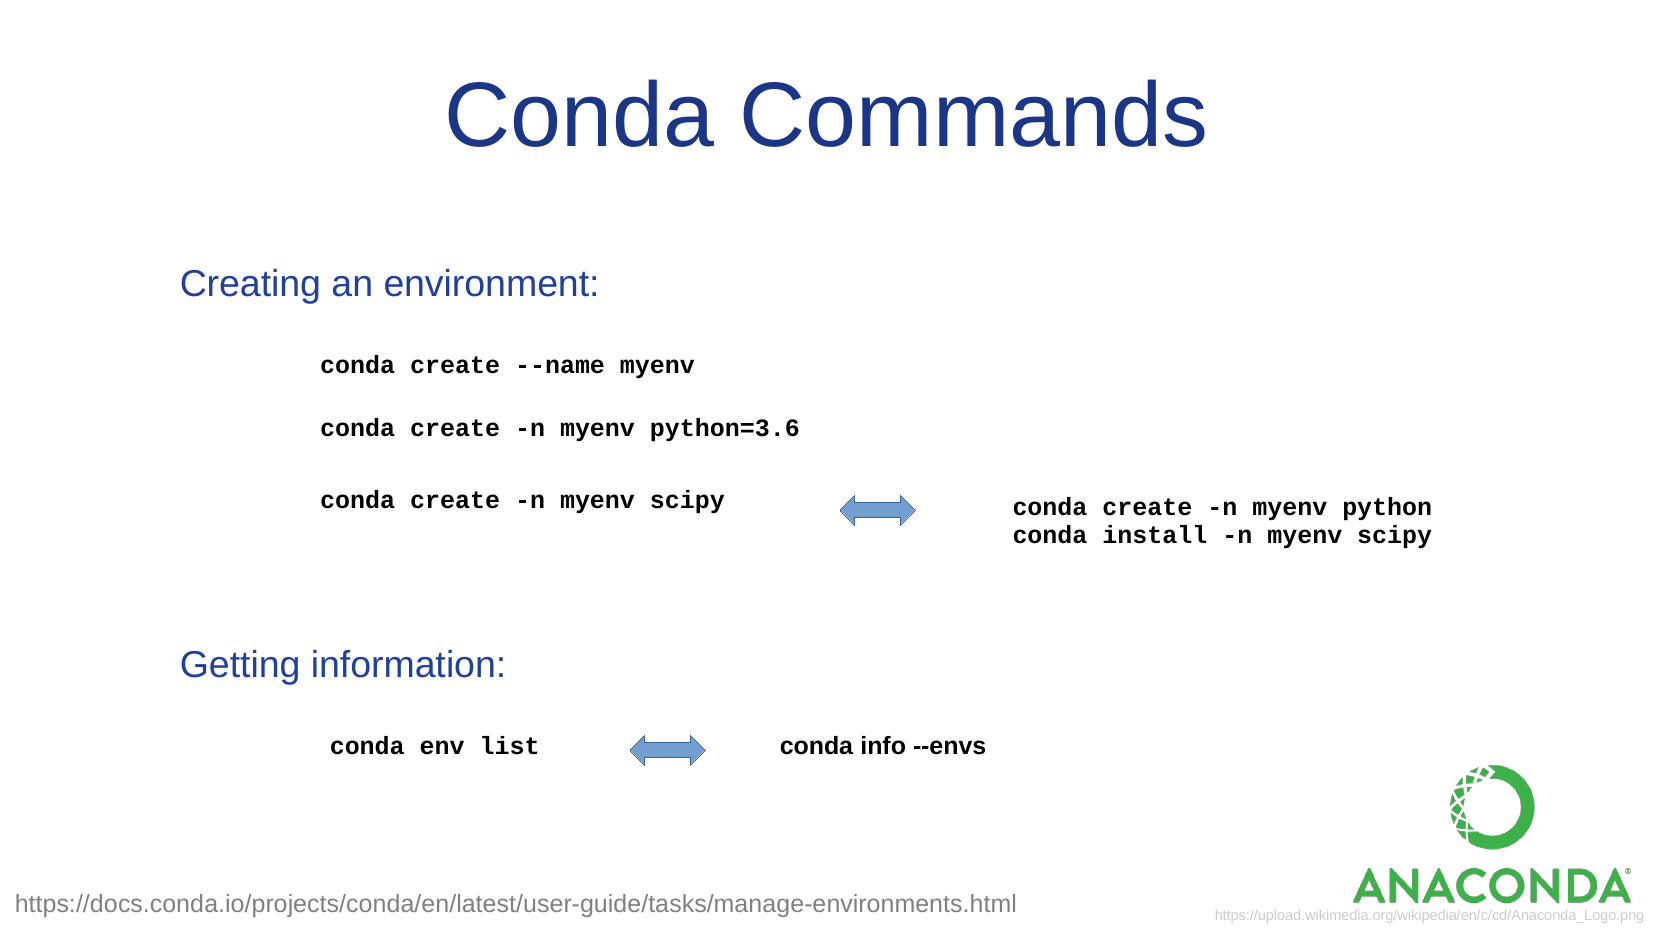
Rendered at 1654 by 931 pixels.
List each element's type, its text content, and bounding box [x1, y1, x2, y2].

text_box Creating an environment: [165, 255, 721, 354]
text_box conda env list [315, 736, 601, 770]
text_box [630, 735, 706, 766]
picture [1350, 762, 1636, 882]
text_box conda create --name myenv [305, 345, 804, 417]
text_box conda create -n myenv python conda install -n myenv scipy [997, 487, 1576, 616]
title Conda Commands [82, 37, 1571, 193]
text_box conda create -n myenv scipy [305, 480, 802, 552]
text_box conda create -n myenv python=3.6 [305, 408, 826, 481]
text_box Getting information: [165, 636, 721, 736]
text_box https://docs.conda.io/projects/conda/en/latest/user-guide/tasks/manage-environments.html [0, 882, 1651, 931]
text_box [840, 495, 916, 526]
text_box conda info --envs [765, 724, 1097, 796]
